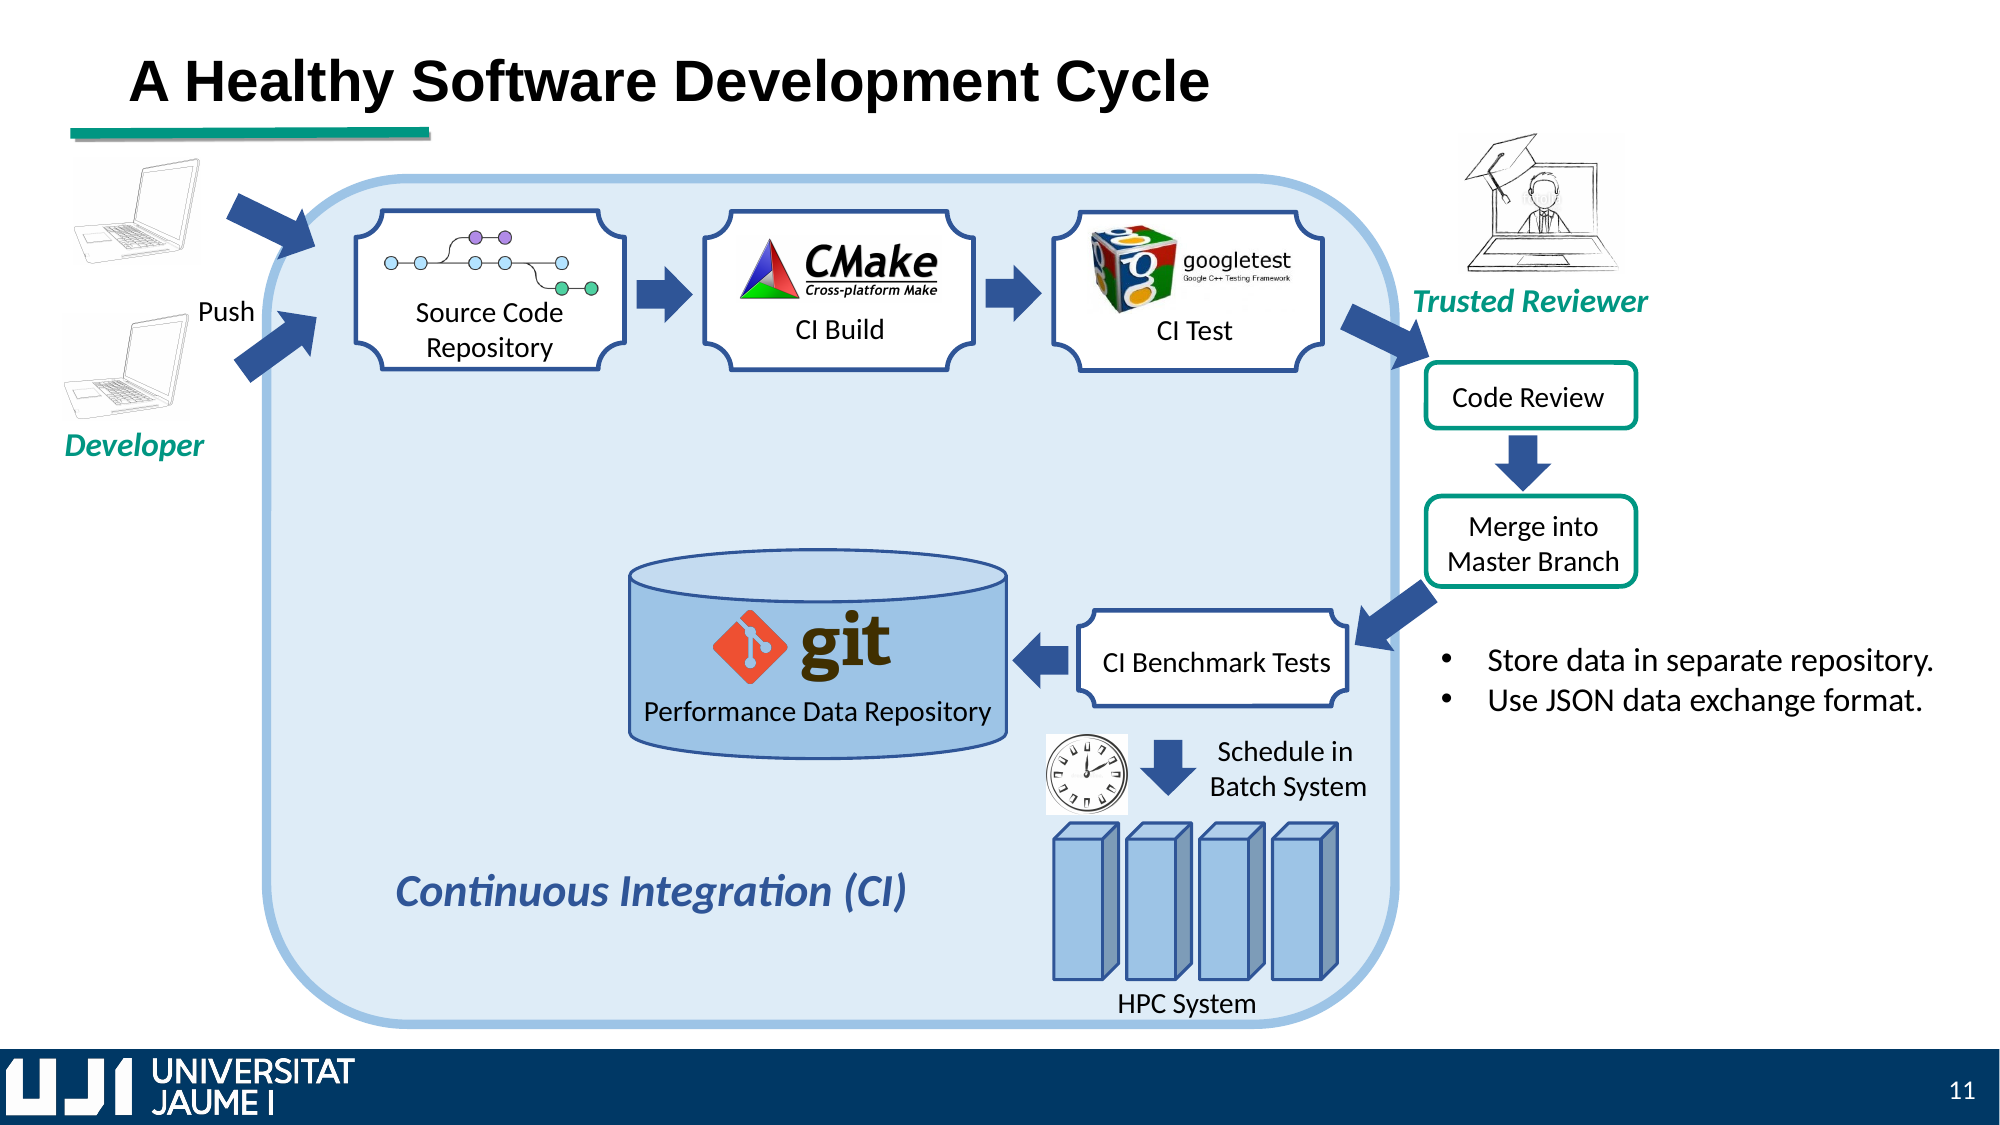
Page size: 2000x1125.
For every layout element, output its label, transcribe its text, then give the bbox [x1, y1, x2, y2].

text_box A Healthy Software Development Cycle [113, 0, 1768, 196]
text_box Continuous Integration (CI) [377, 853, 926, 924]
text_box [1494, 435, 1552, 492]
picture [736, 235, 942, 303]
picture [0, 1049, 2000, 1125]
text_box Trusted Reviewer [1395, 271, 1666, 328]
text_box Code Review [1437, 370, 1622, 421]
picture [1046, 734, 1128, 815]
picture [73, 157, 201, 265]
text_box Performance Data Repository [627, 684, 1010, 735]
text_box Schedule in Batch System [1193, 724, 1384, 811]
text_box Developer [49, 415, 223, 472]
text_box CI Test [1141, 314, 1250, 355]
text_box Push [183, 284, 272, 336]
picture [1087, 224, 1295, 314]
picture [62, 313, 190, 421]
text_box [226, 193, 1438, 1025]
text_box Source Code Repository [399, 299, 580, 372]
text_box HPC System [1102, 977, 1274, 1028]
picture [1458, 133, 1625, 271]
text_box CI Build [780, 303, 902, 354]
slide_number <number> [1871, 1057, 1991, 1125]
text_box Store data in separate repository. Use JSON data exchange format. [1425, 630, 1958, 727]
picture [383, 227, 600, 299]
text_box CI Benchmark Tests [1087, 636, 1350, 687]
picture [713, 610, 891, 684]
text_box Merge into Master Branch [1430, 500, 1633, 584]
